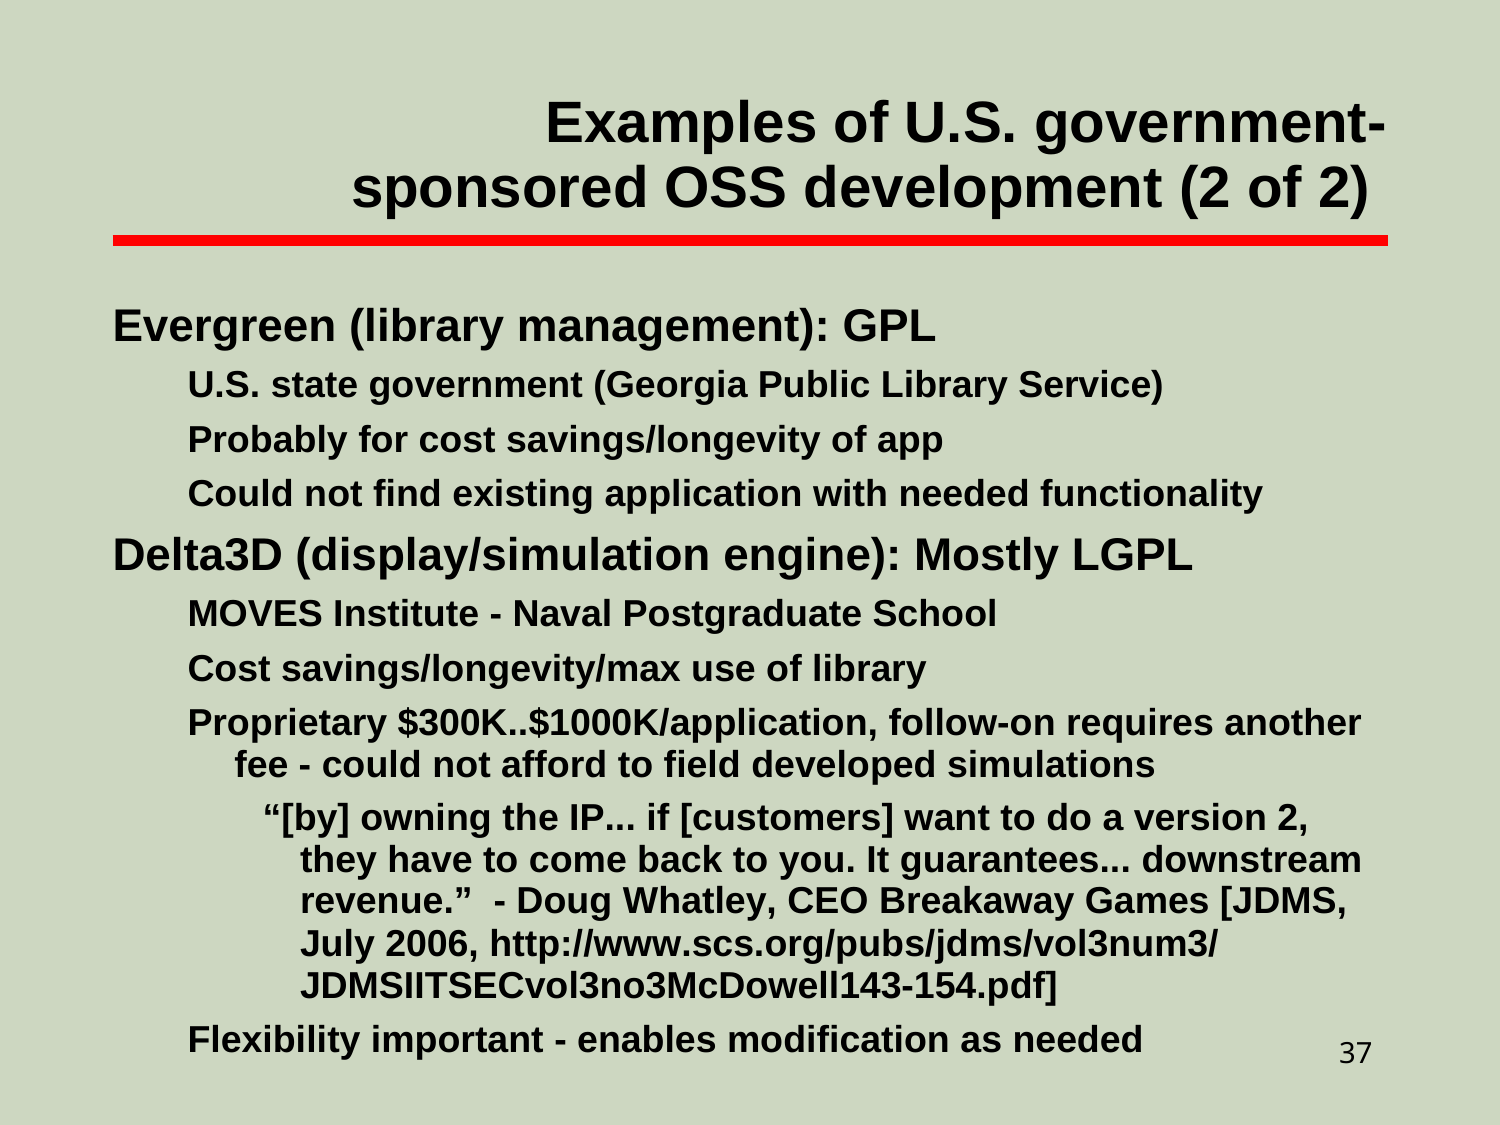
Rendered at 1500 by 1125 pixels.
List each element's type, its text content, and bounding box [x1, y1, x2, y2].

list Evergreen (library management): GPL U.S. state government (Georgia Public Library Service) Probably for cost savings/longevity of app Could not find existing application with needed functionality Delta3D (display/simulation engine): Mostly LGPL MOVES Institute - Naval Postgraduate School Cost savings/longevity/max use of library Proprietary $300K..$1000K/application, follow-on requires another fee - could not afford to field developed simulations “[by] owning the IP... if [customers] want to do a version 2, they have to come back to you. It guarantees... downstream revenue.” - Doug Whatley, CEO Breakaway Games [JDMS, July 2006, http://www.scs.org/pubs/jdms/vol3num3/ JDMSIITSECvol3no3McDowell143-154.pdf] Flexibility important - enables modification as needed [112, 299, 1388, 1084]
title Examples of U.S. government-sponsored OSS development (2 of 2) [337, 89, 1388, 220]
